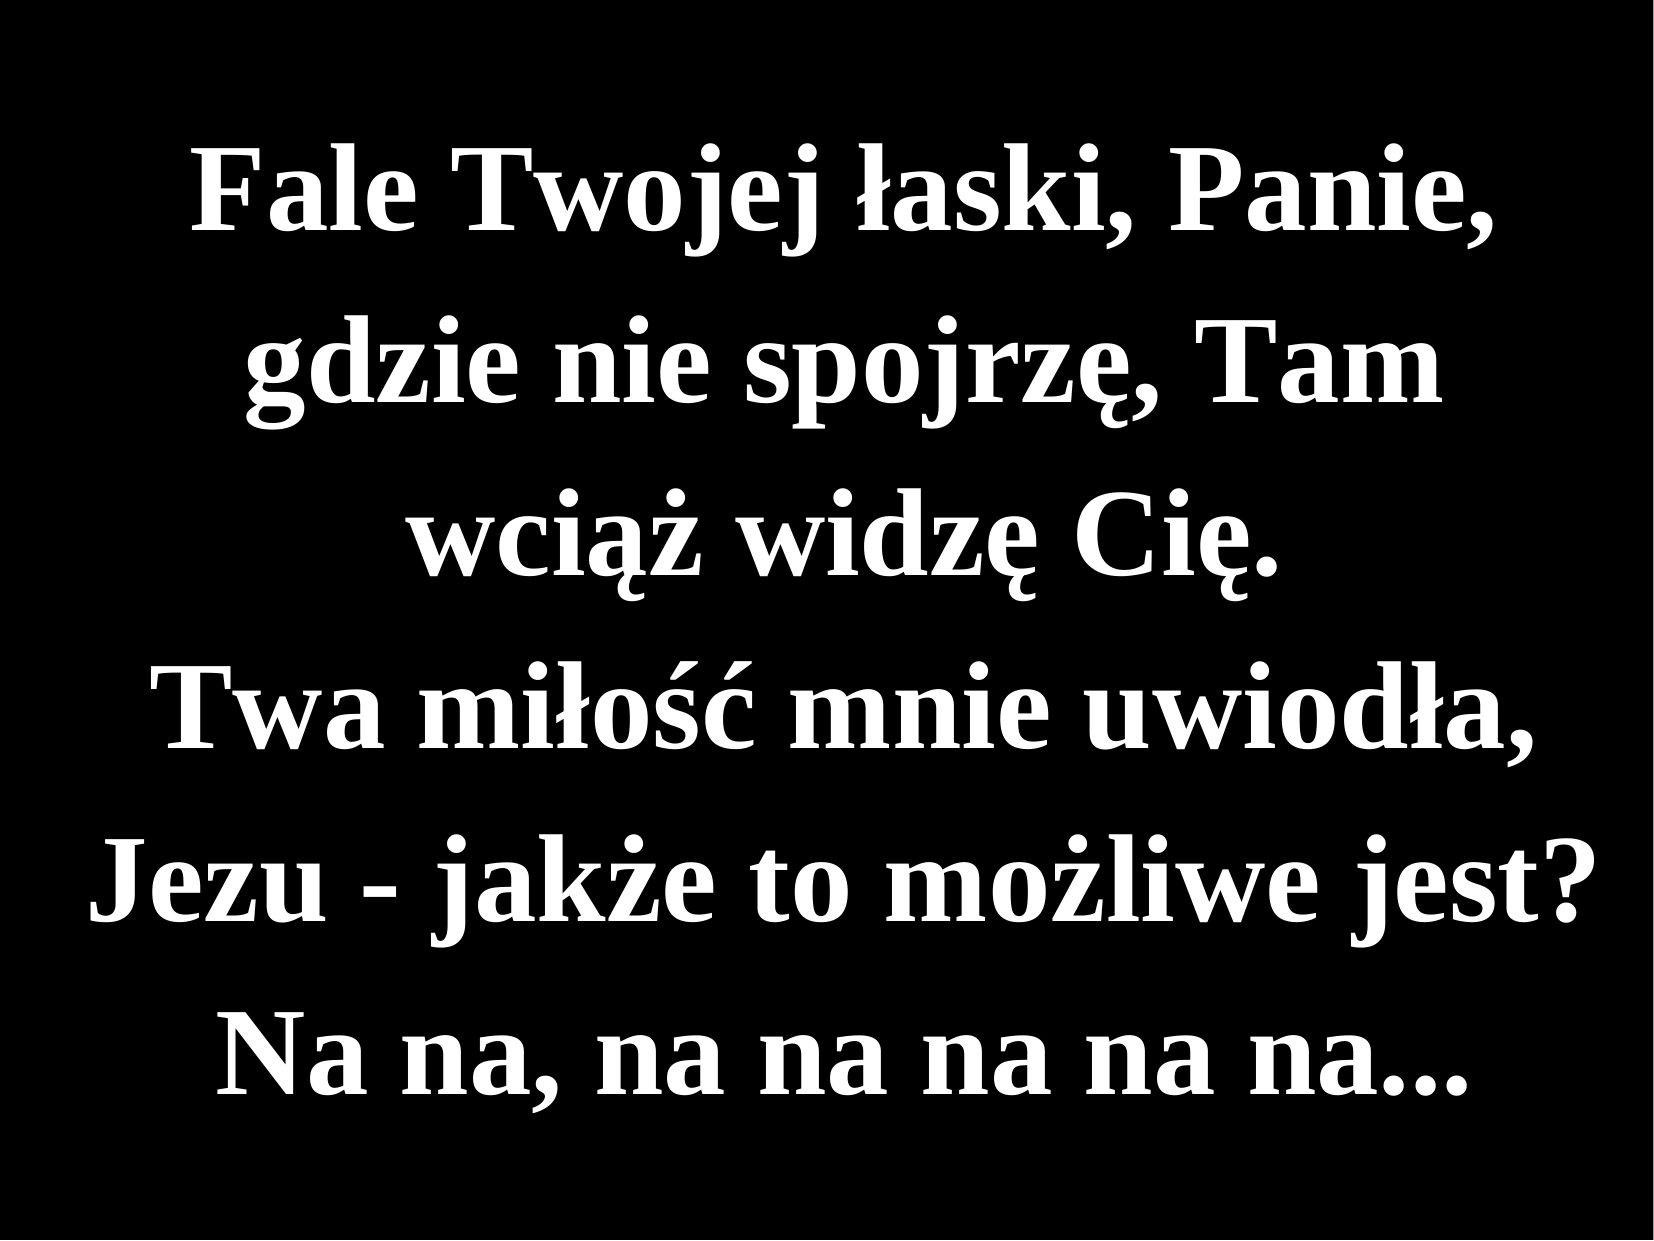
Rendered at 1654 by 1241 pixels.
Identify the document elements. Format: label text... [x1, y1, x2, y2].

subtitle Fale Twojej łaski, Panie, ppp gdzie nie spojrzę, Tam ppp wciąż widzę Cię. ppp Twa miłość mnie uwiodła, ppp Jezu - jakże to możliwe jest? ppp Na na, na na na na na... [0, 0, 1654, 1241]
